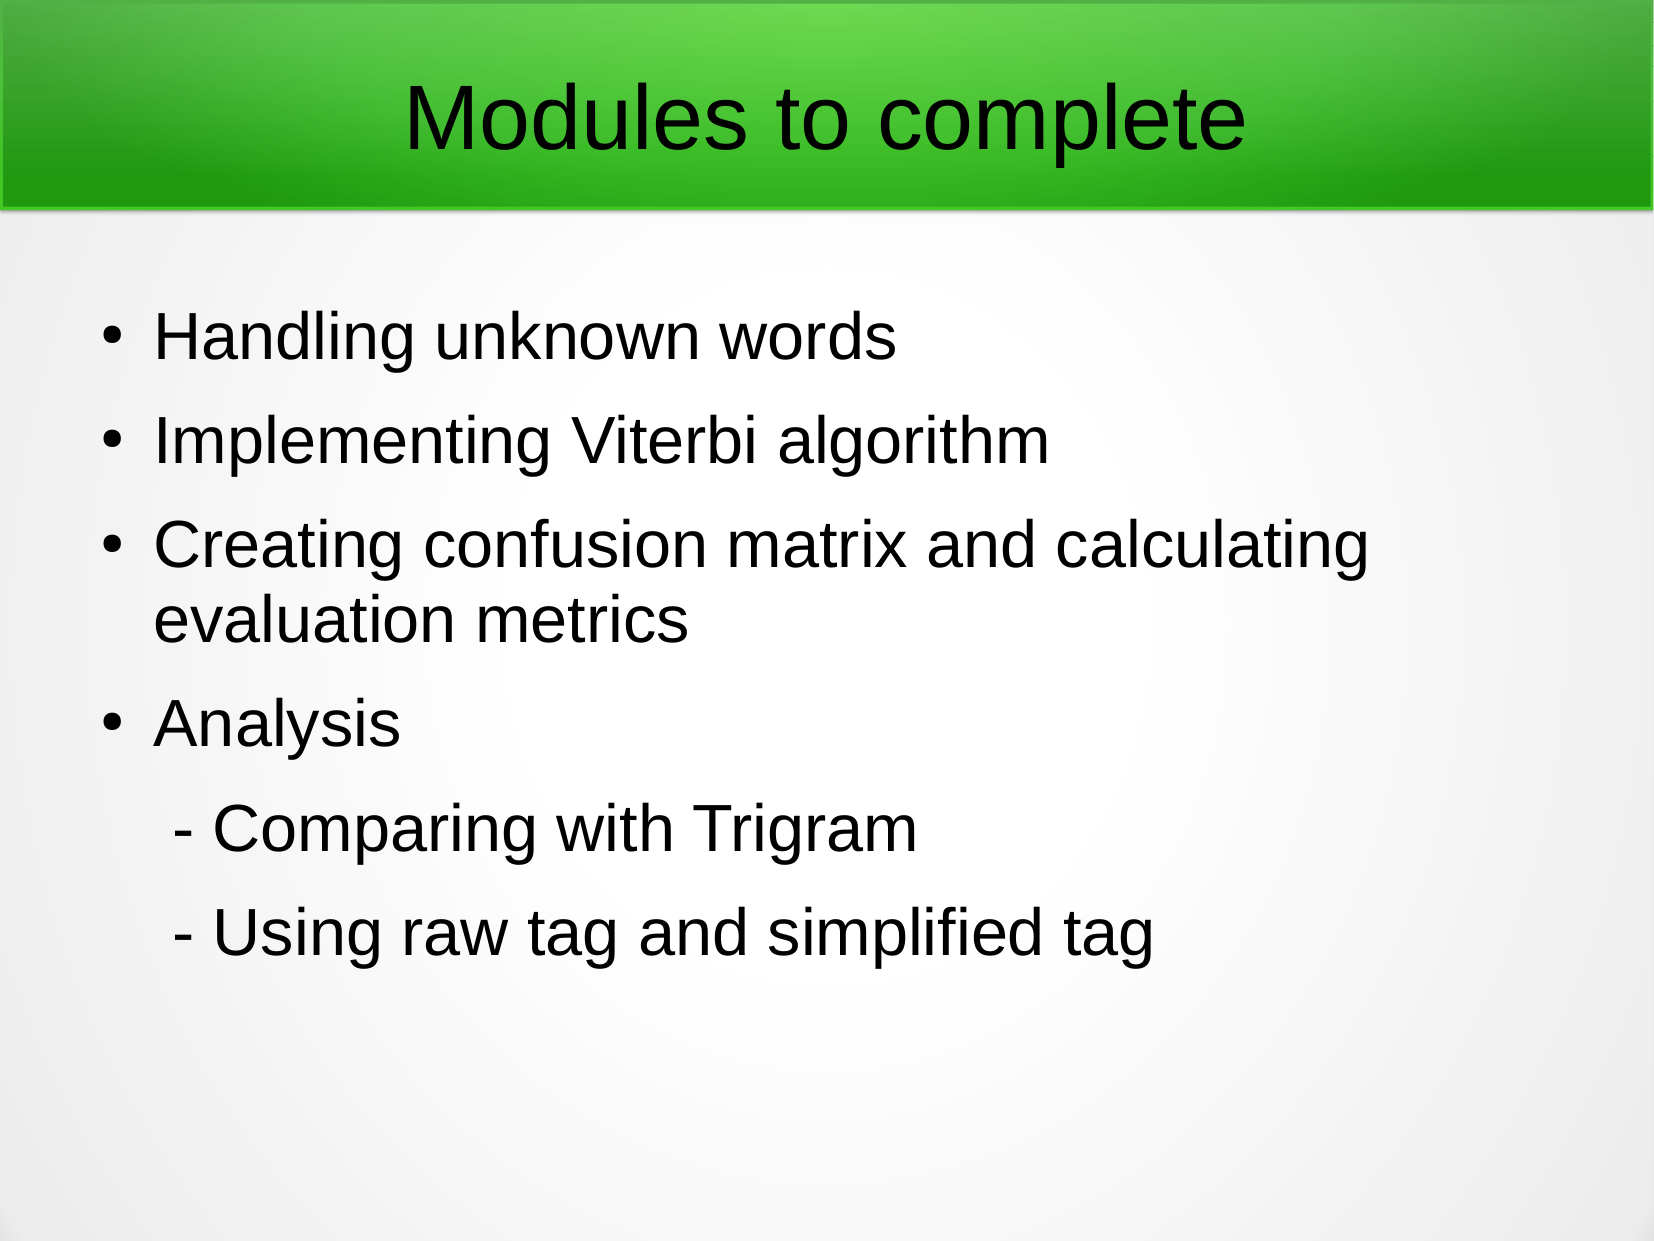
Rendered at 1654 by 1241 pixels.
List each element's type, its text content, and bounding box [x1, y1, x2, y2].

title Modules to complete [82, 47, 1571, 189]
list Handling unknown words Implementing Viterbi algorithm Creating confusion matrix and calculating evaluation metrics Analysis - Comparing with Trigram - Using raw tag and simplified tag [82, 299, 1571, 1019]
